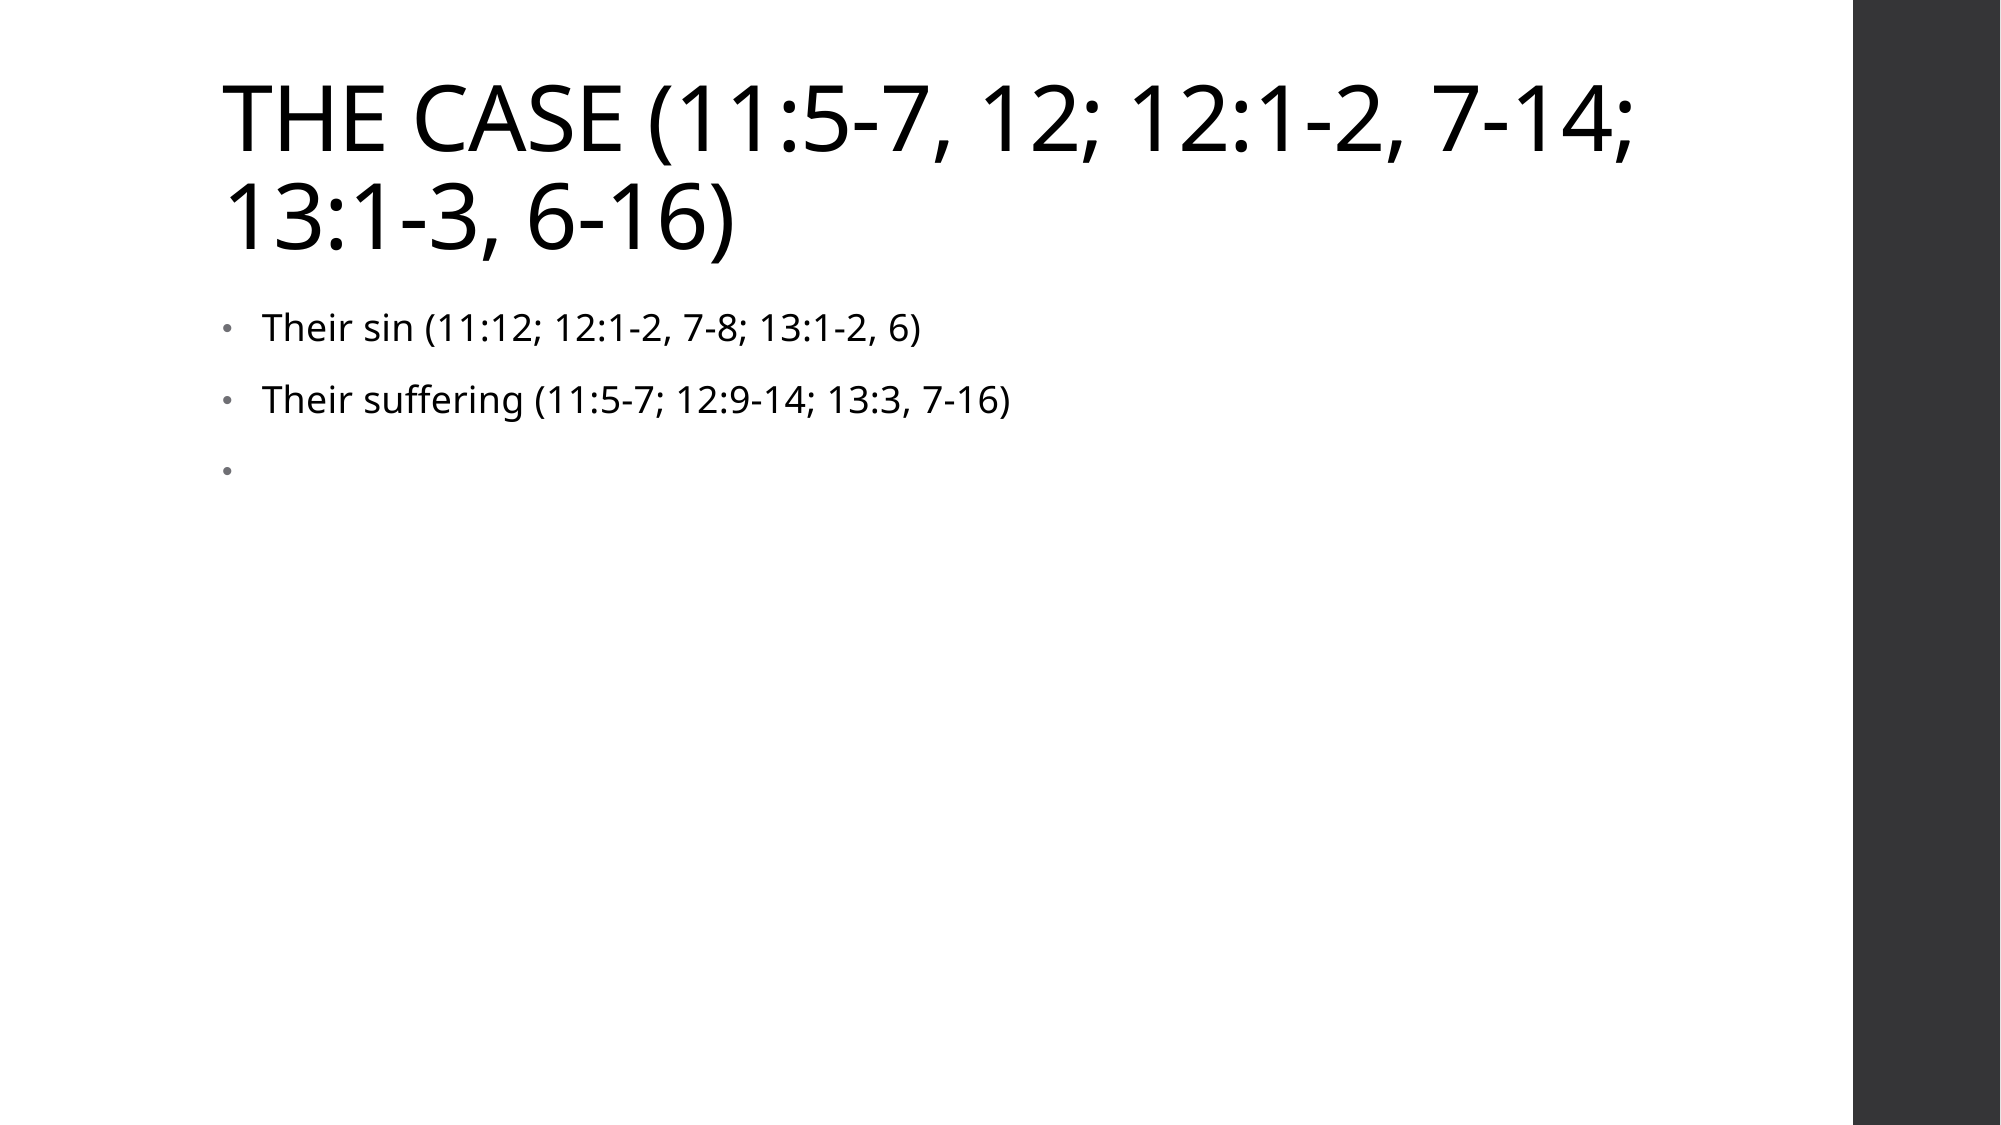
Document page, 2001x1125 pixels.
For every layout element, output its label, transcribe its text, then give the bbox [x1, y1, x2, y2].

title THE CASE (11:5-7, 12; 12:1-2, 7-14; 13:1-3, 6-16) [206, 60, 1797, 278]
list Their sin (11:12; 12:1-2, 7-8; 13:1-2, 6) Their suffering (11:5-7; 12:9-14; 13:3, 7-16) [206, 299, 1617, 1014]
